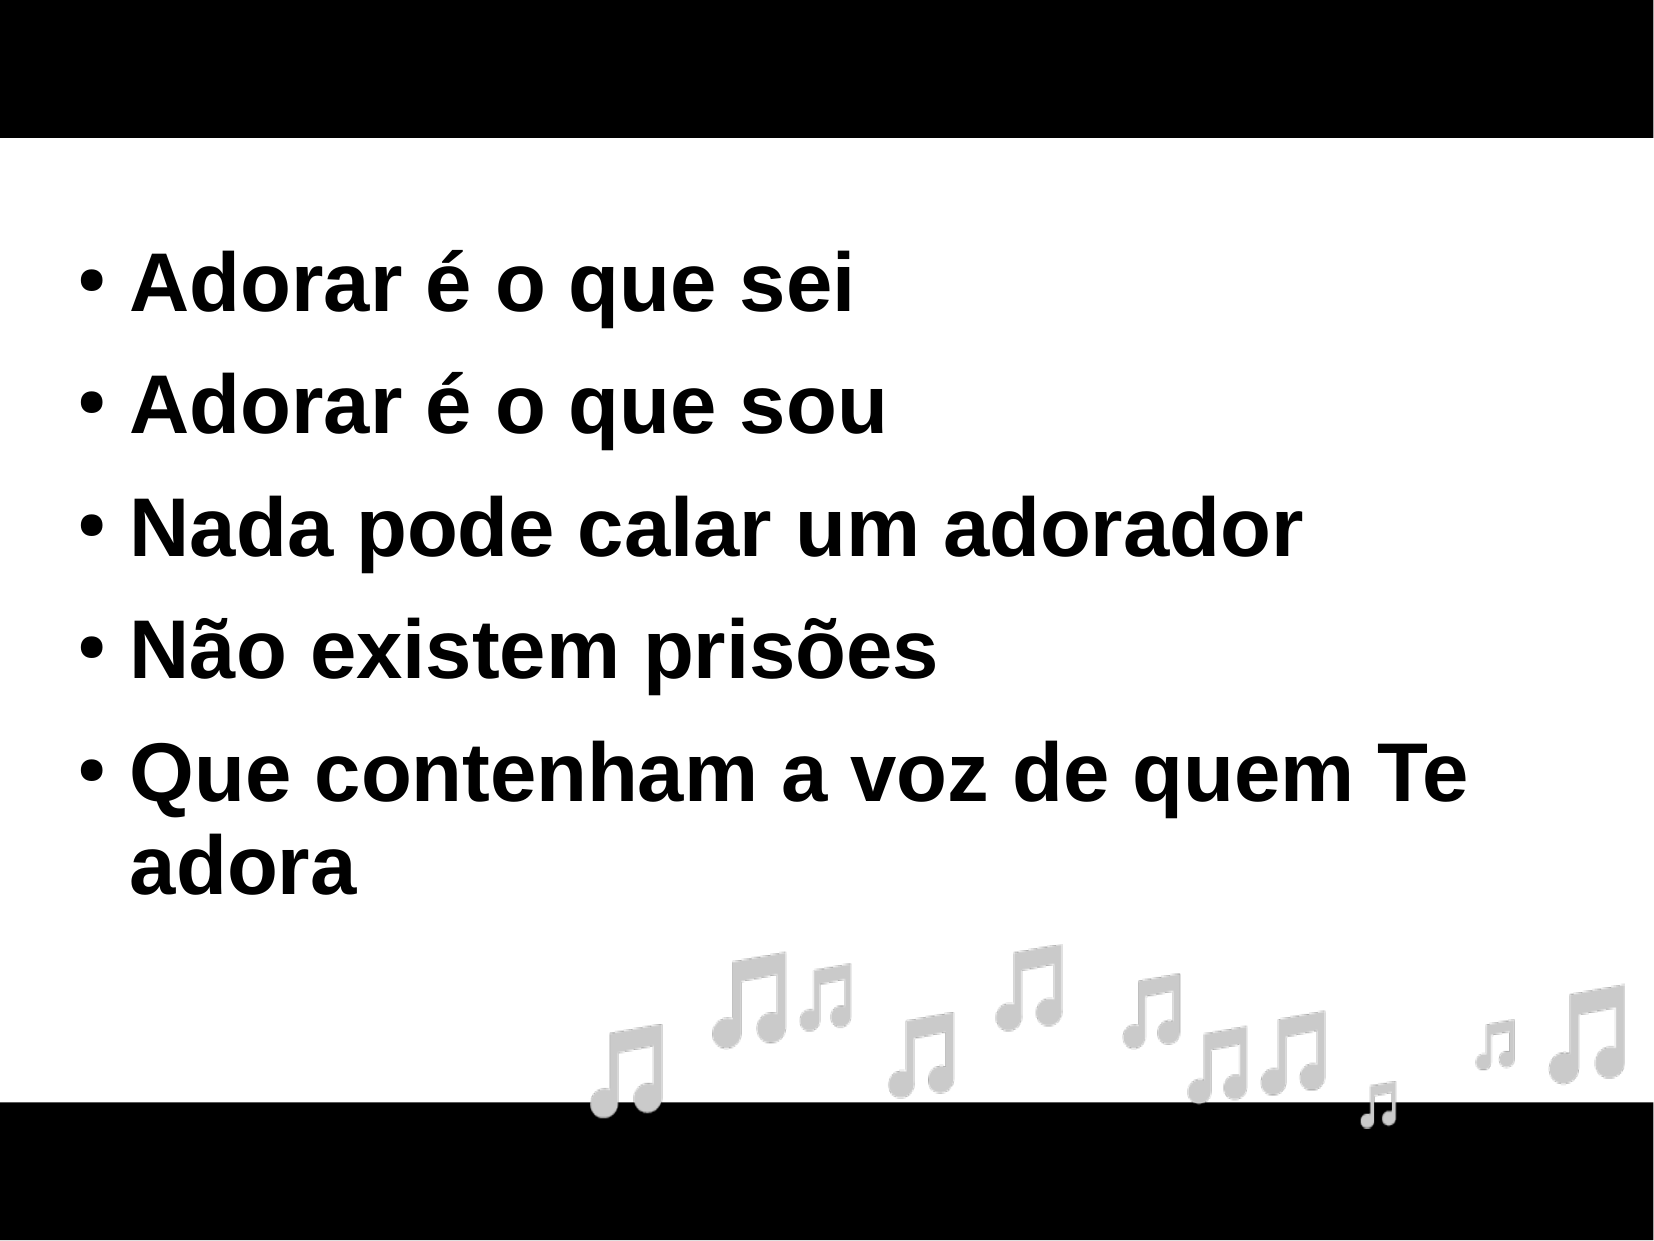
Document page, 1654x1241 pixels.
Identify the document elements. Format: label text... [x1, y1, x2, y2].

list Adorar é o que sei Adorar é o que sou Nada pode calar um adorador Não existem prisões Que contenham a voz de quem Te adora [59, 236, 1595, 1024]
